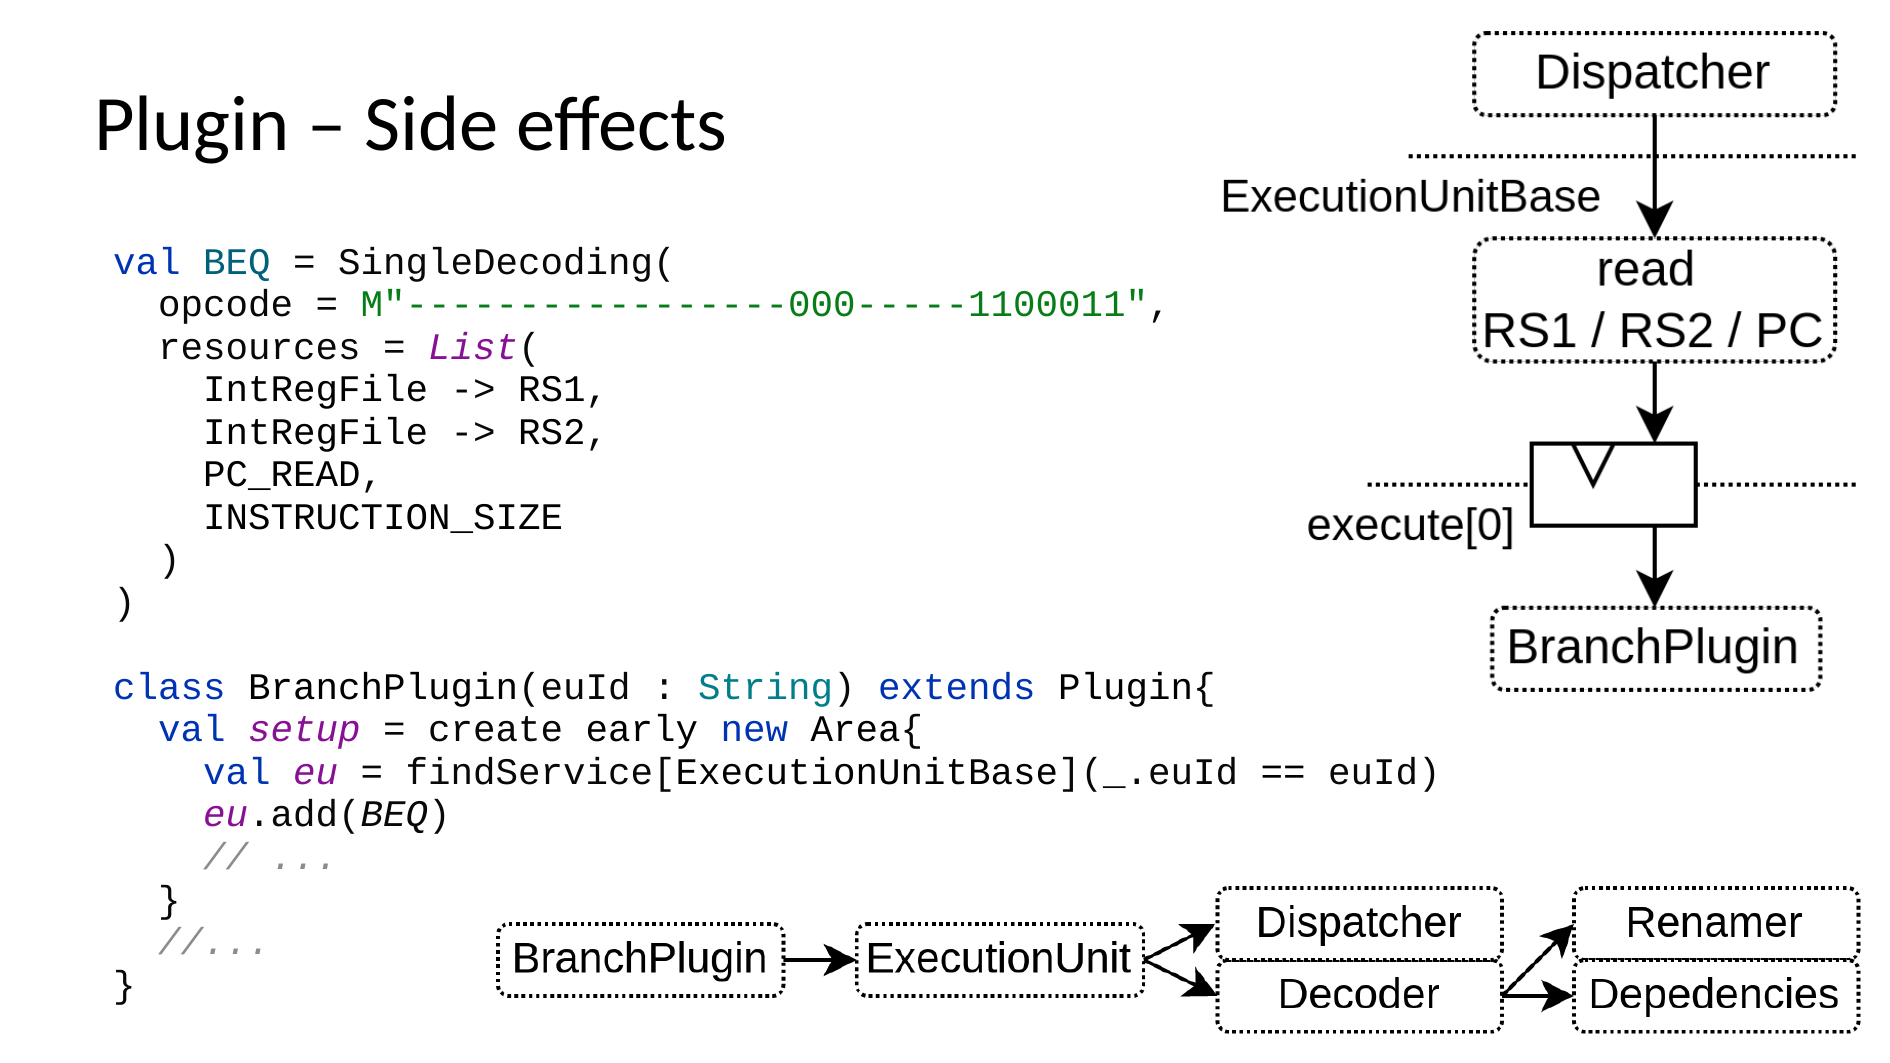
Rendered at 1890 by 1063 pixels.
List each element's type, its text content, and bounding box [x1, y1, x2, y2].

text_box val BEQ = SingleDecoding( opcode = M"-----------------000-----1100011", resources = List( IntRegFile -> RS1, IntRegFile -> RS2, PC_READ, INSTRUCTION_SIZE ) ) class BranchPlugin(euId : String) extends Plugin{ val setup = create early new Area{ val eu = findService[ExecutionUnitBase](_.euId == euId) eu.add(BEQ) // ... } //... } [98, 235, 1890, 1016]
title Plugin – Side effects [94, 42, 1181, 220]
picture [460, 850, 1890, 1063]
picture [1181, 0, 1890, 733]
